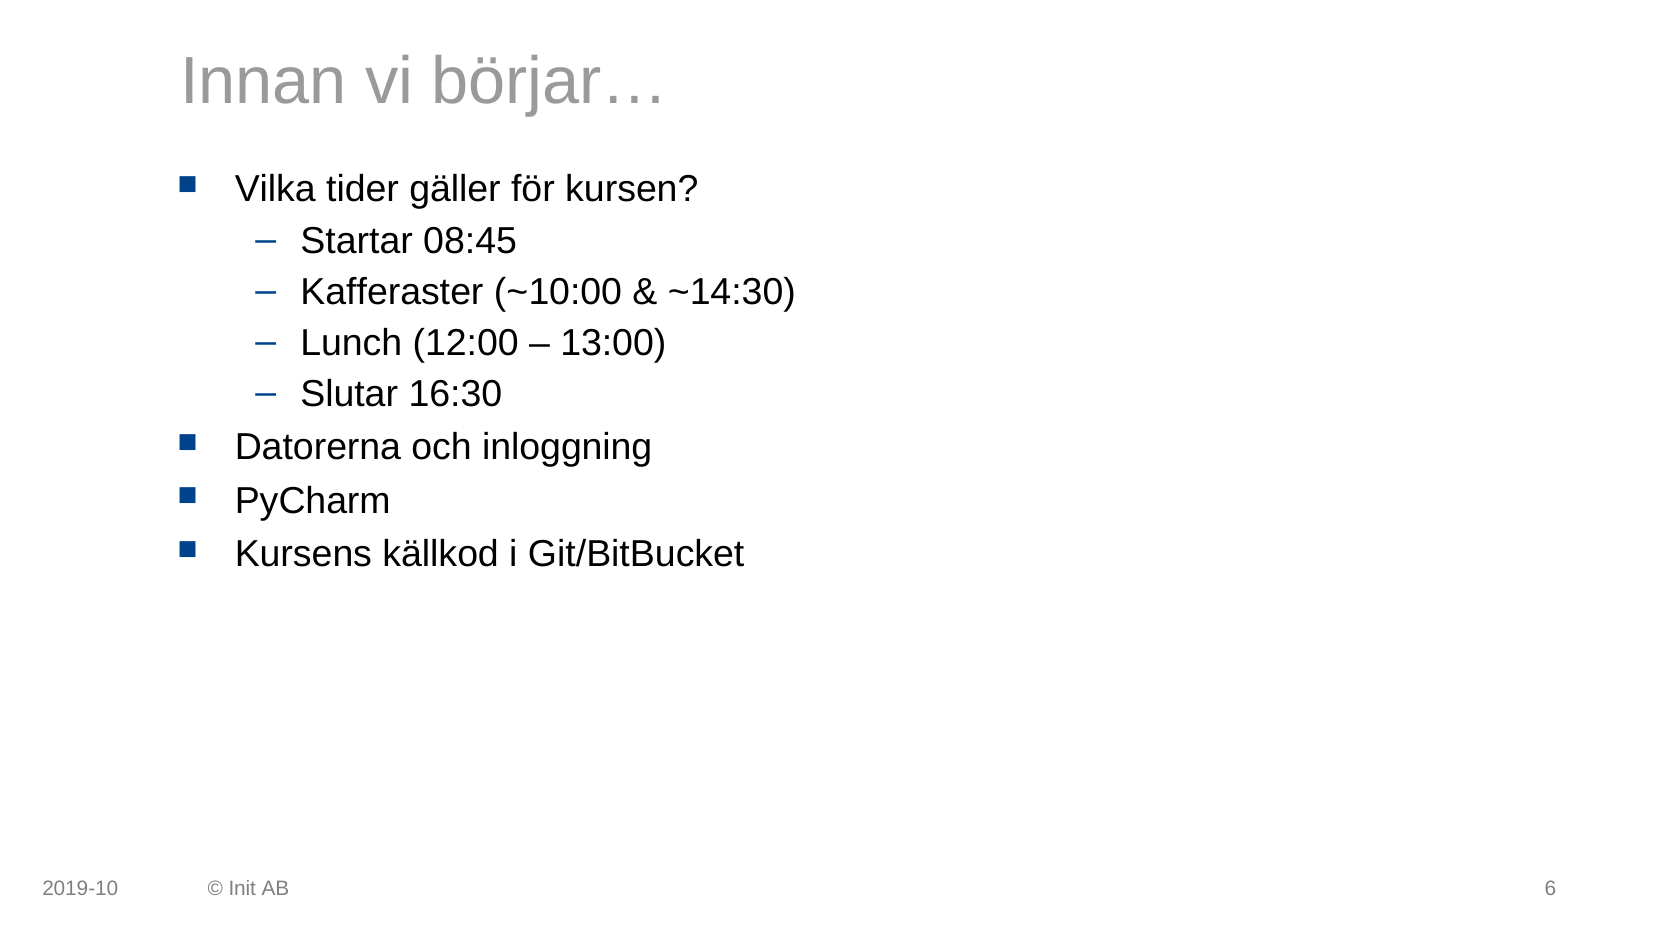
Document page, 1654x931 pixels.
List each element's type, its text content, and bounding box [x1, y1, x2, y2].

text_box Vilka tider gäller för kursen? Startar 08:45 Kafferaster (~10:00 & ~14:30) Lunch (12:00 – 13:00) Slutar 16:30 Datorerna och inloggning PyCharm Kursens källkod i Git/BitBucket [165, 156, 1489, 796]
text_box Innan vi börjar… [165, 0, 1489, 125]
text_box 2019-10 [27, 857, 166, 908]
text_box <nummer> [1488, 857, 1571, 908]
text_box © Init AB [192, 857, 1461, 908]
